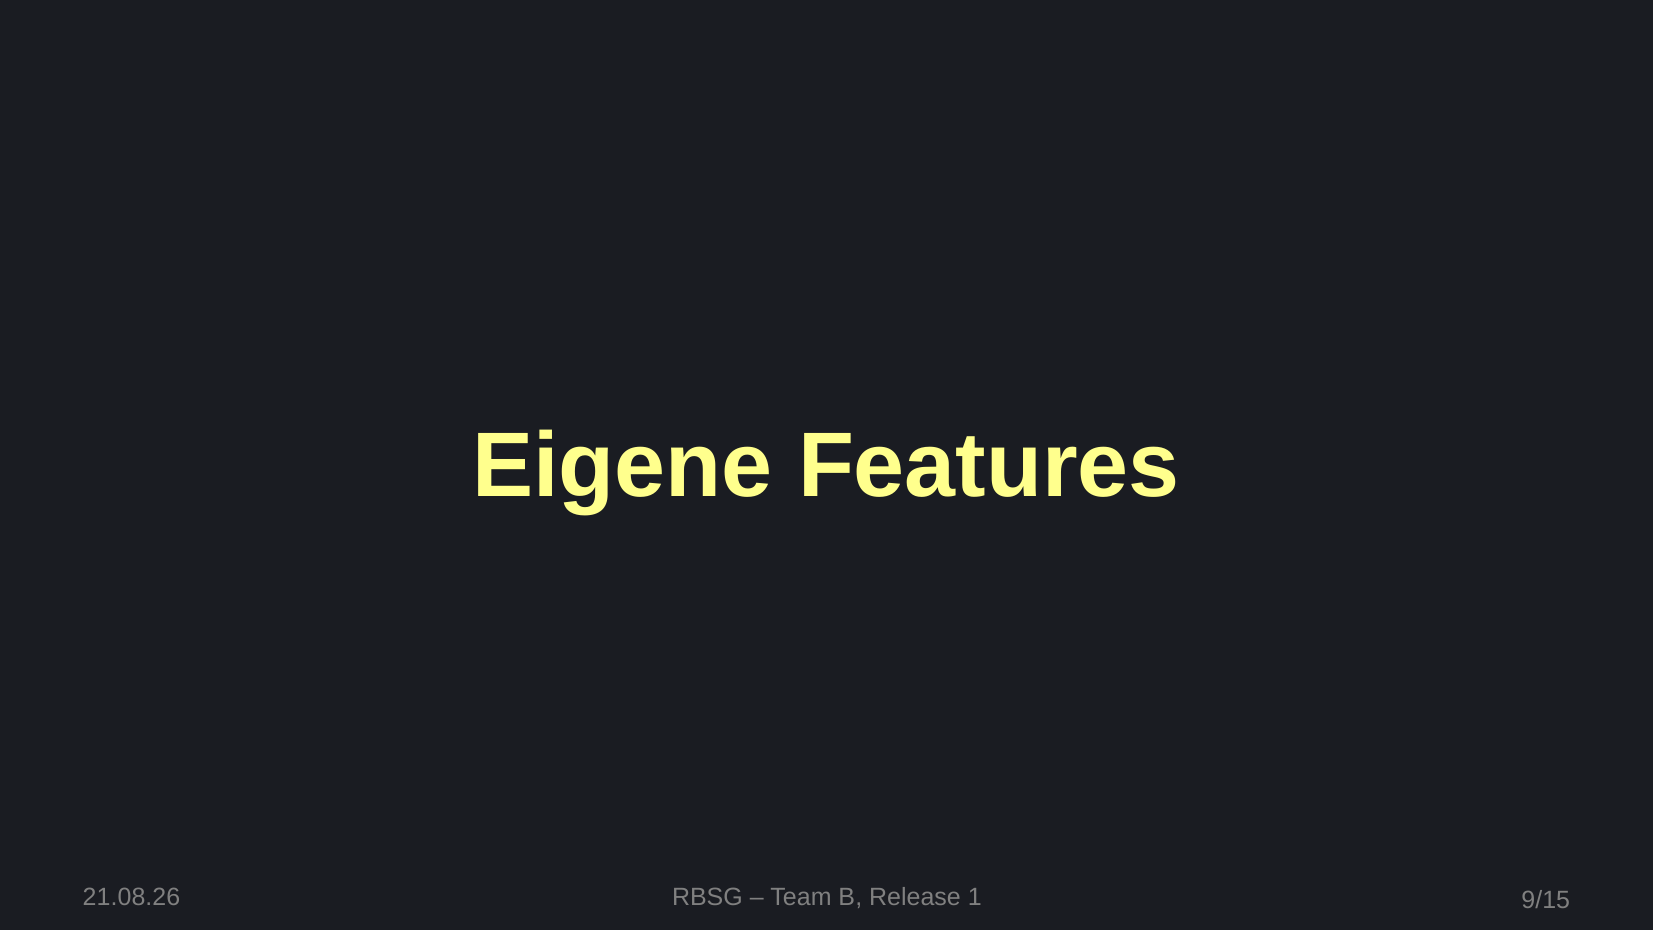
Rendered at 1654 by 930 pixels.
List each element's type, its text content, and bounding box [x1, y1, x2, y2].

title Eigene Features [82, 387, 1571, 543]
